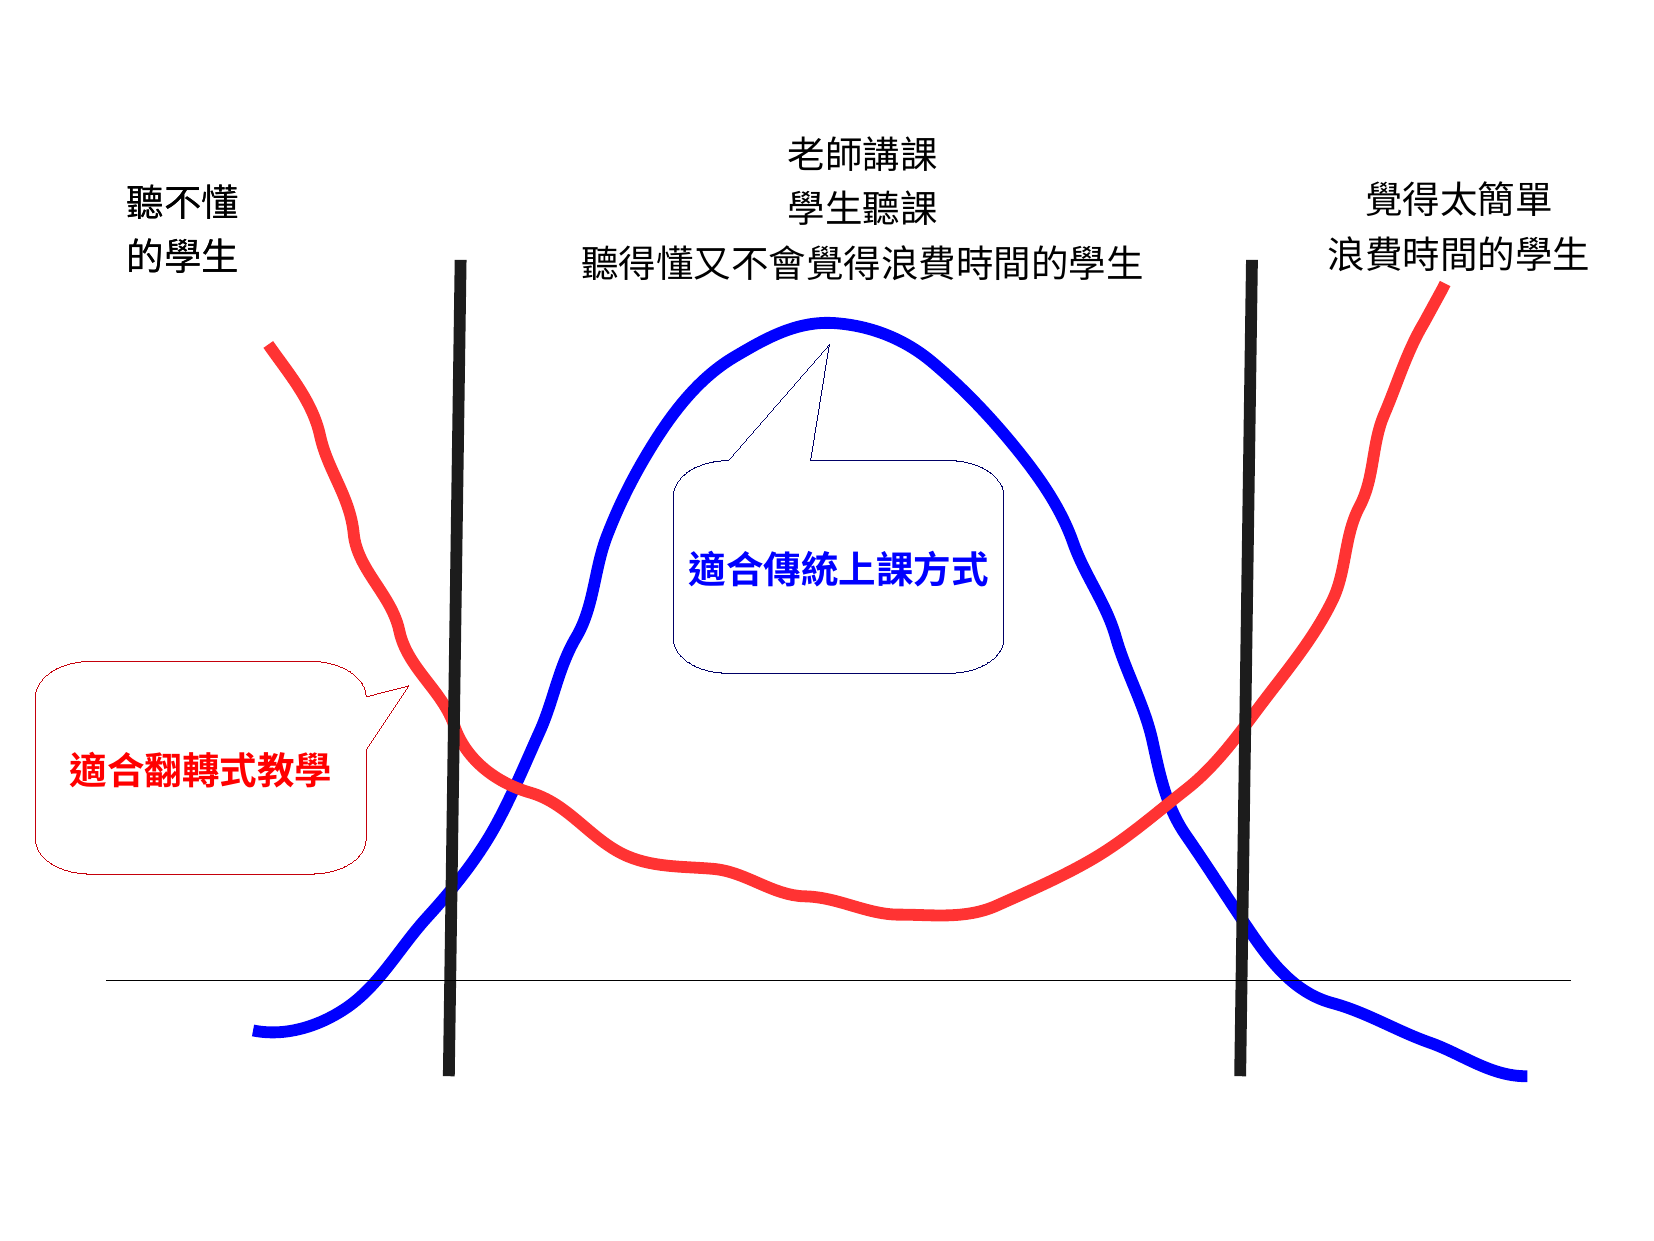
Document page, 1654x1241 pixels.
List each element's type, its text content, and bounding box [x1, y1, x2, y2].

text_box 聽不懂 的學生 [59, 165, 308, 322]
text_box 適合傳統上課方式 [673, 344, 1004, 674]
text_box 適合翻轉式教學 [35, 661, 409, 875]
text_box 老師講課 學生聽課 聽得懂又不會覺得浪費時間的學生 [566, 117, 1159, 274]
text_box 覺得太簡單 浪費時間的學生 [1311, 162, 1607, 319]
